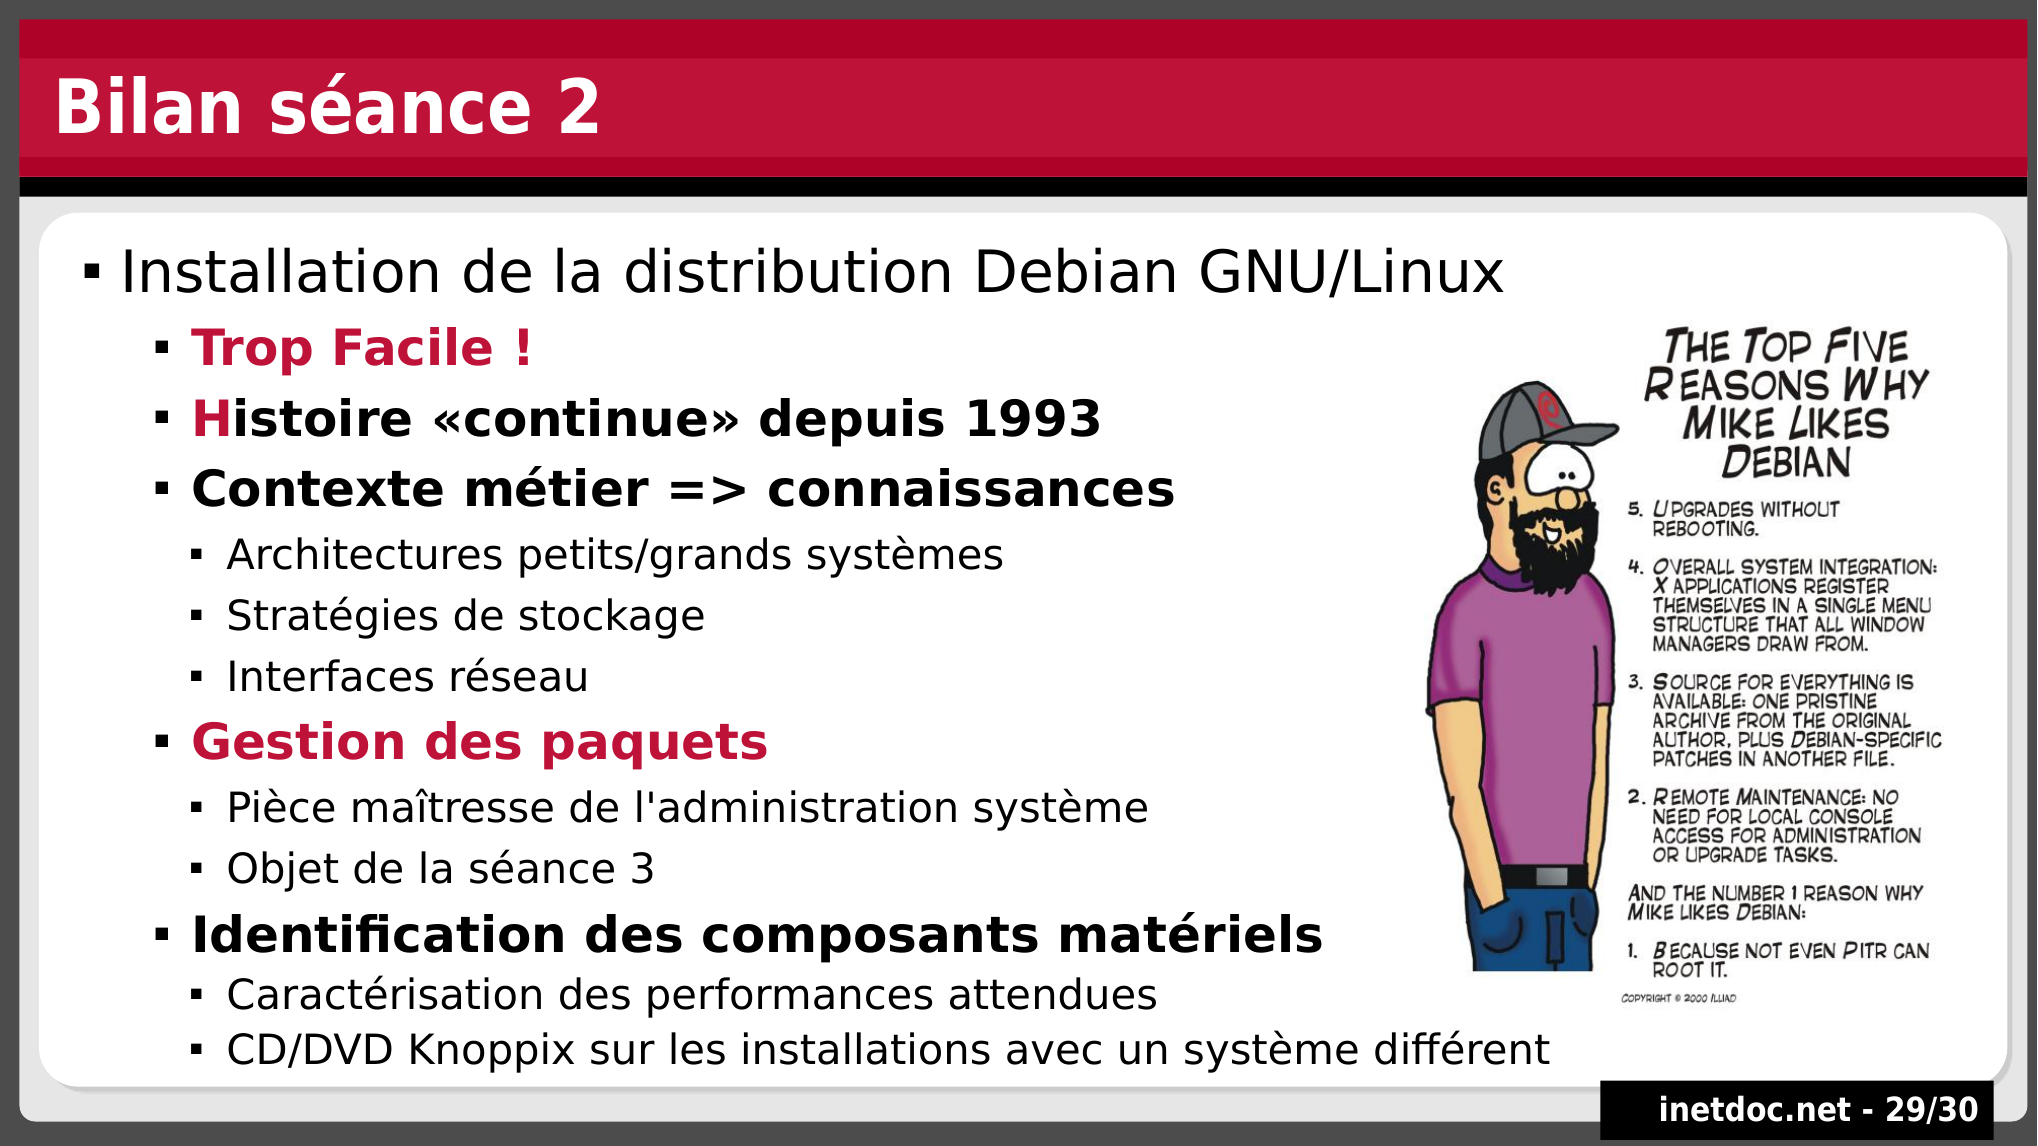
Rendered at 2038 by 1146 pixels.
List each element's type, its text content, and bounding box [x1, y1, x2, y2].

picture [1409, 312, 1949, 1022]
text_box [19, 19, 2028, 59]
text_box [19, 157, 2028, 1122]
text_box Bilan séance 2 [19, 59, 2028, 157]
text_box Installation de la distribution Debian GNU/Linux Trop Facile ! Histoire «continue» depuis 1993 Contexte métier => connaissances Architectures petits/grands systèmes Stratégies de stockage Interfaces réseau Gestion des paquets Pièce maîtresse de l'administration système Objet de la séance 3 Identification des composants matériels Caractérisation des performances attendues CD/DVD Knoppix sur les installations avec un système différent [38, 212, 2008, 1087]
text_box inetdoc.net - <numéro>/30 [1600, 1080, 1994, 1140]
